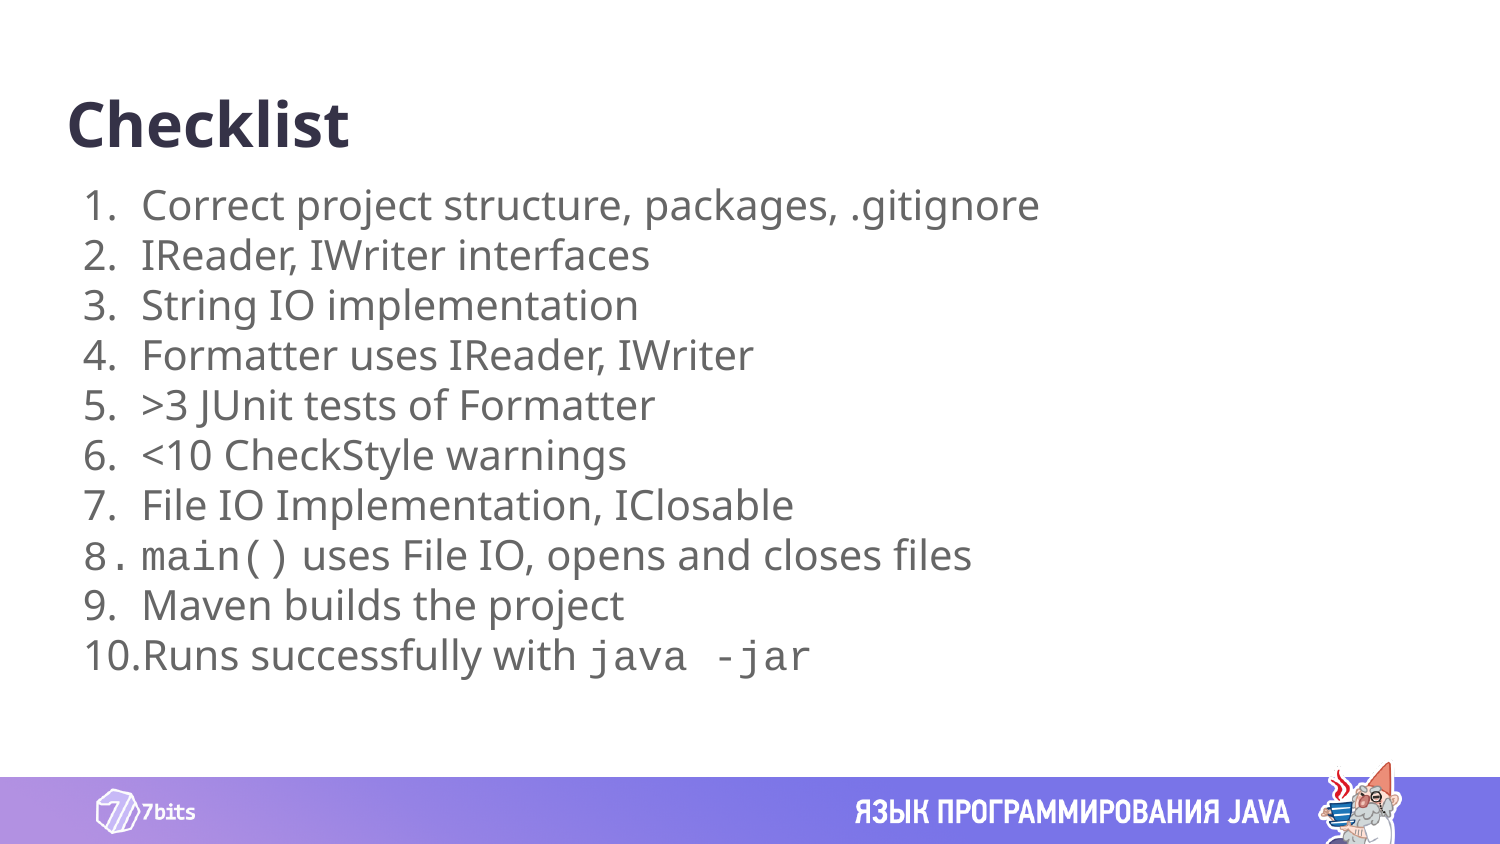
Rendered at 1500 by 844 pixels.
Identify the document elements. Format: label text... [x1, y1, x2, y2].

list Correct project structure, packages, .gitignore IReader, IWriter interfaces String IO implementation Formatter uses IReader, IWriter >3 JUnit tests of Formatter <10 CheckStyle warnings File IO Implementation, IClosable main() uses File IO, opens and closes files Maven builds the project Runs successfully with java -jar [51, 163, 1449, 749]
title Checklist [51, 69, 1449, 163]
picture [0, 717, 1500, 844]
